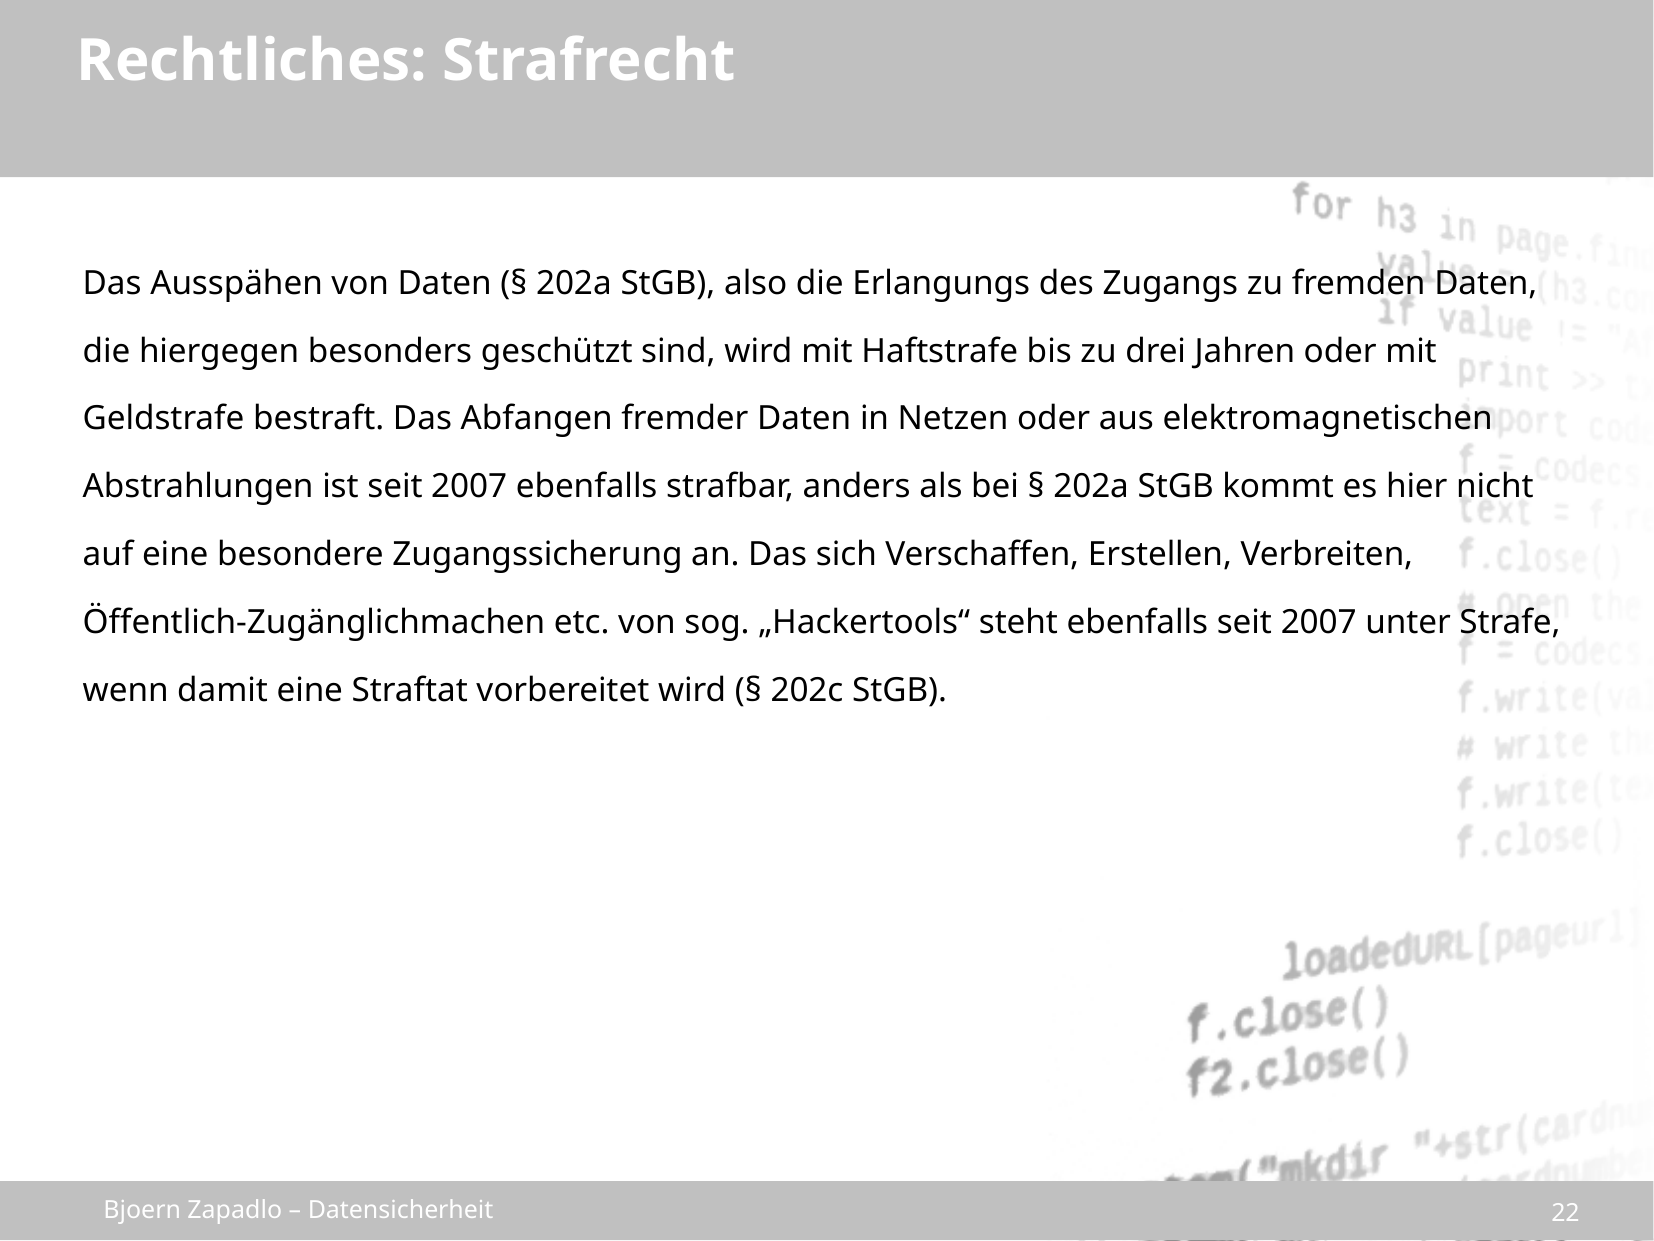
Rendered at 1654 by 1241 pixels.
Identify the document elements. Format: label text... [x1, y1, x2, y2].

list Das Ausspähen von Daten (§ 202a StGB), also die Erlangungs des Zugangs zu fremden Daten, die hiergegen besonders geschützt sind, wird mit Haftstrafe bis zu drei Jahren oder mit Geldstrafe bestraft. Das Abfangen fremder Daten in Netzen oder aus elektromagnetischen Abstrahlungen ist seit 2007 ebenfalls strafbar, anders als bei § 202a StGB kommt es hier nicht auf eine besondere Zugangssicherung an. Das sich Verschaffen, Erstellen, Verbreiten, Öffentlich-Zugänglichmachen etc. von sog. „Hackertools“ steht ebenfalls seit 2007 unter Strafe, wenn damit eine Straftat vorbereitet wird (§ 202c StGB). [82, 236, 1571, 1152]
title Rechtliches: Strafrecht [76, 17, 1565, 178]
picture [0, 178, 1654, 1181]
